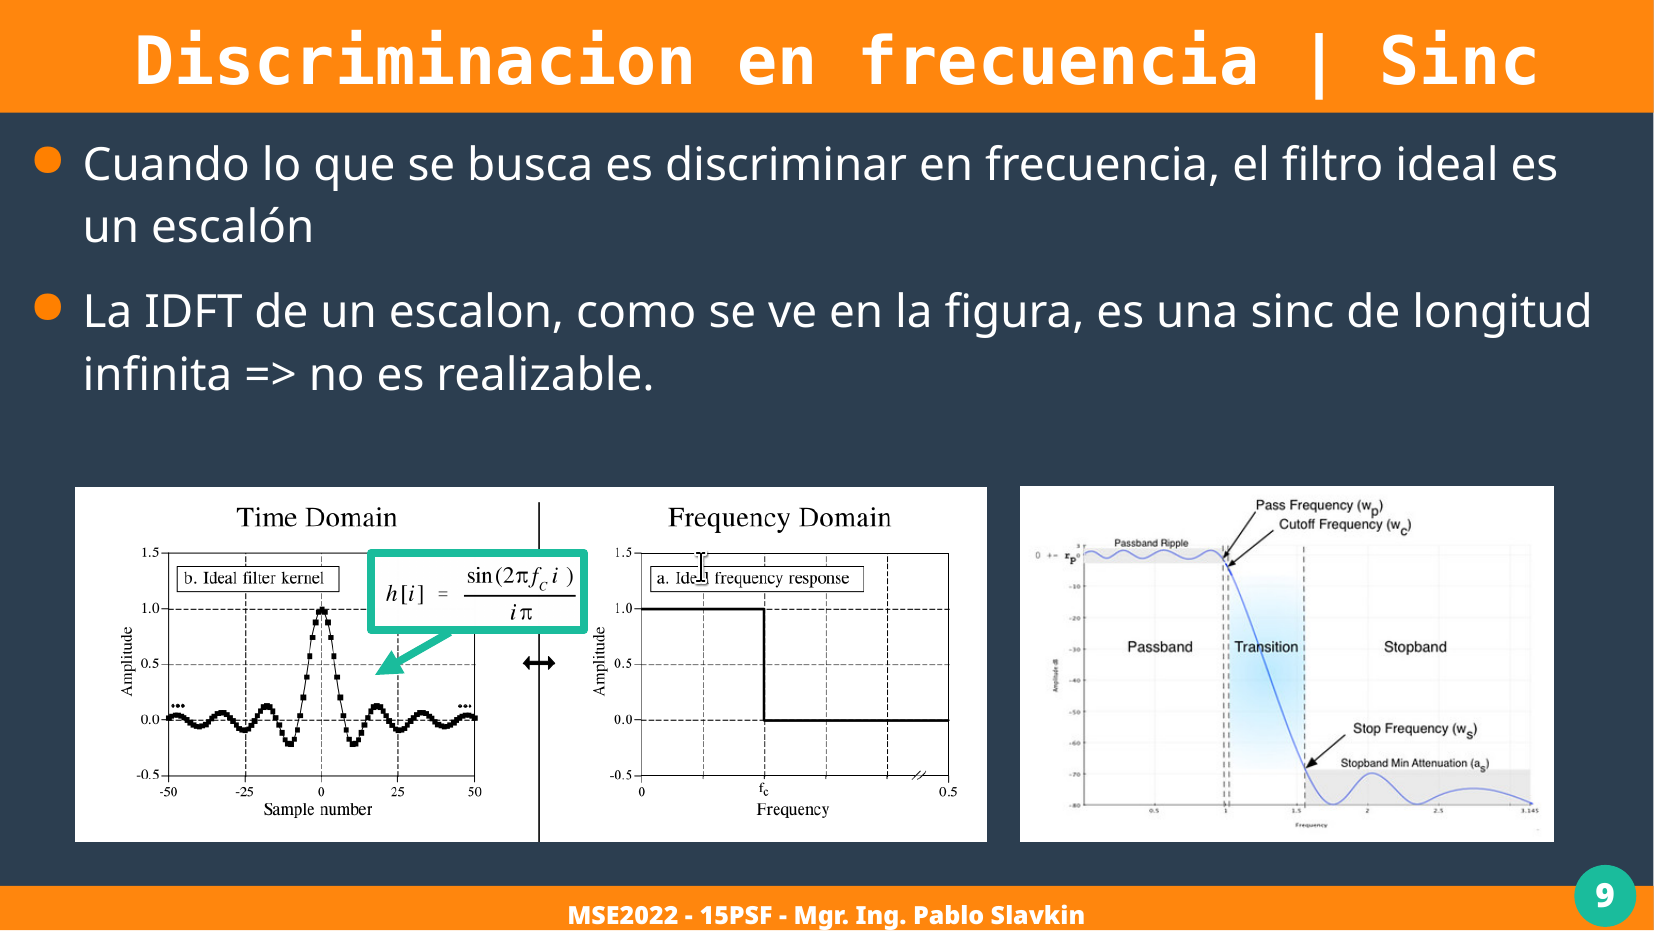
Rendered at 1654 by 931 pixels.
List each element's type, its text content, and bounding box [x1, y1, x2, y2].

picture [1020, 486, 1554, 842]
list Cuando lo que se busca es discriminar en frecuencia, el filtro ideal es un escalón La IDFT de un escalon, como se ve en la figura, es una sinc de longitud infinita => no es realizable. [11, 131, 1613, 488]
title Discriminacion en frecuencia | Sinc [134, 22, 1601, 119]
picture [75, 487, 987, 842]
